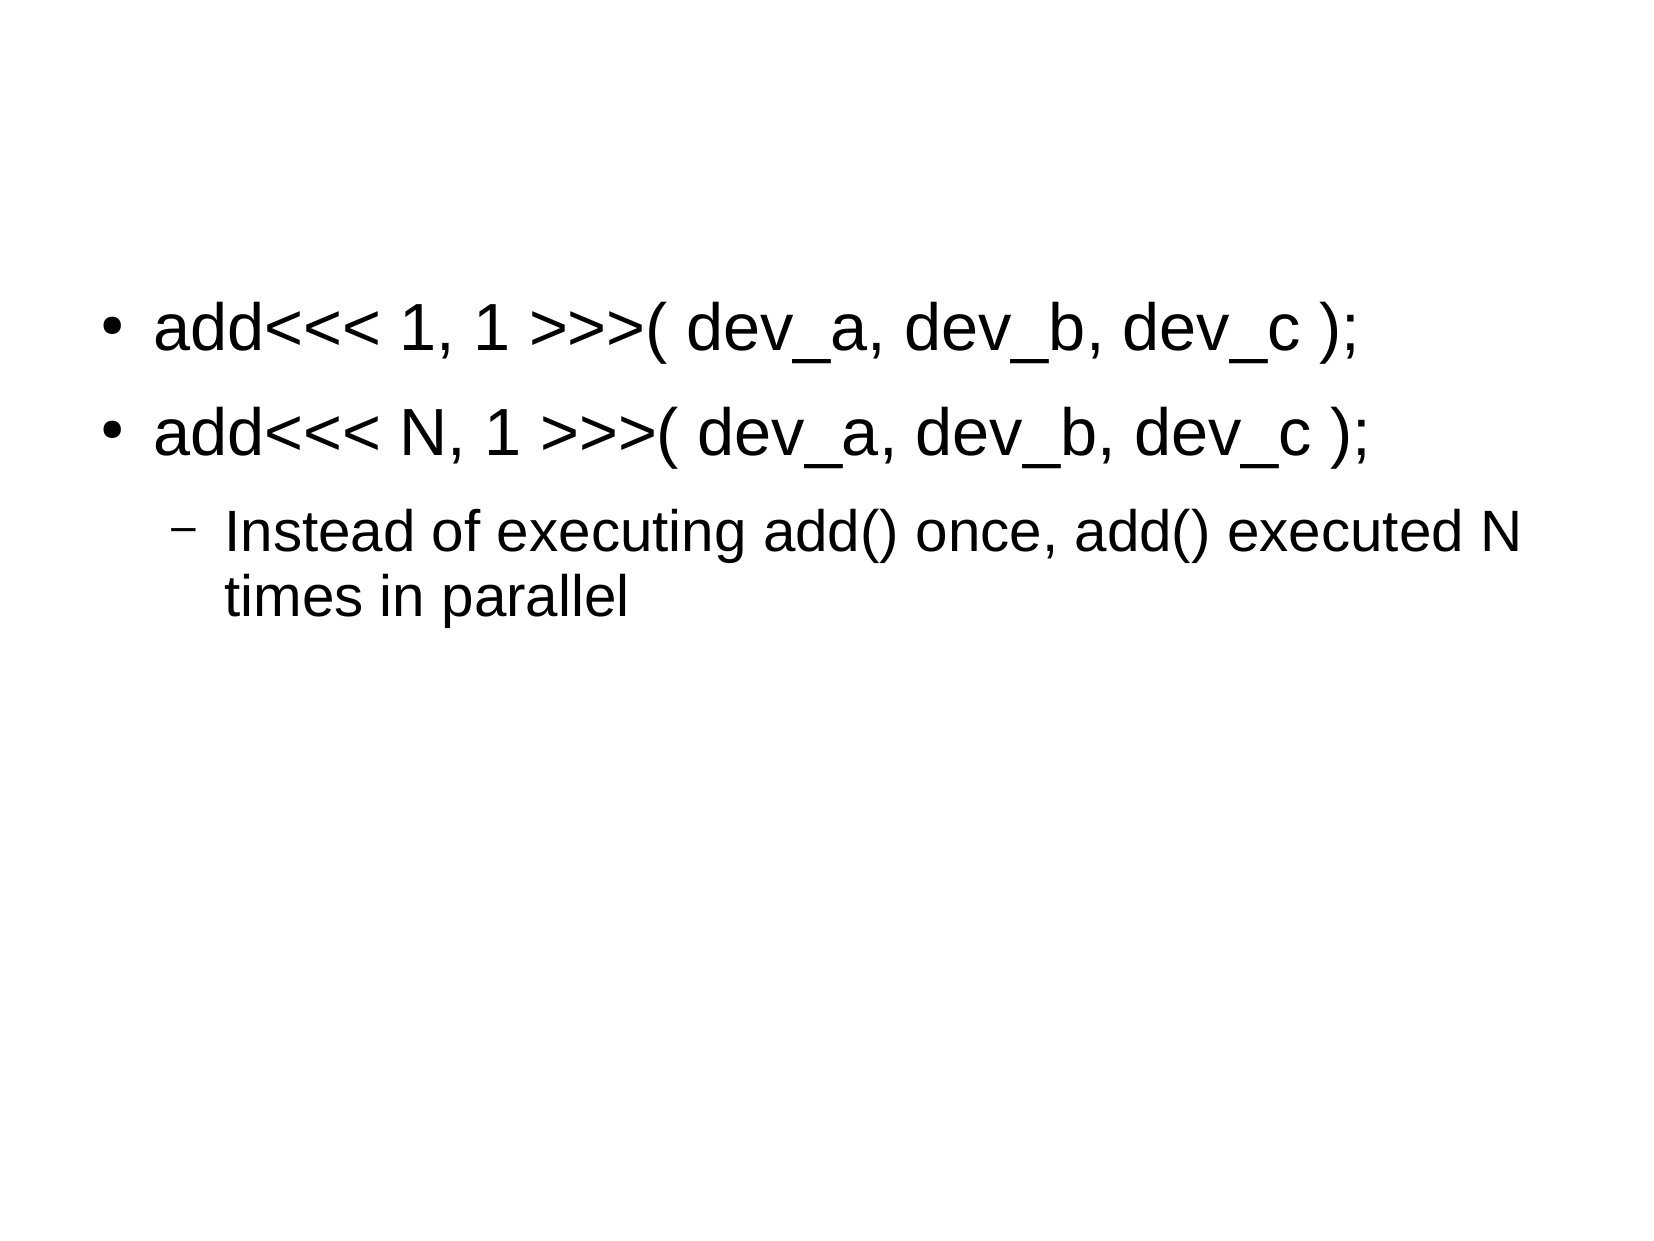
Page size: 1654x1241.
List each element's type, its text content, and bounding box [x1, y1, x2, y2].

list add<<< 1, 1 >>>( dev_a, dev_b, dev_c ); add<<< N, 1 >>>( dev_a, dev_b, dev_c ); Instead of executing add() once, add() executed N times in parallel [82, 290, 1571, 1010]
